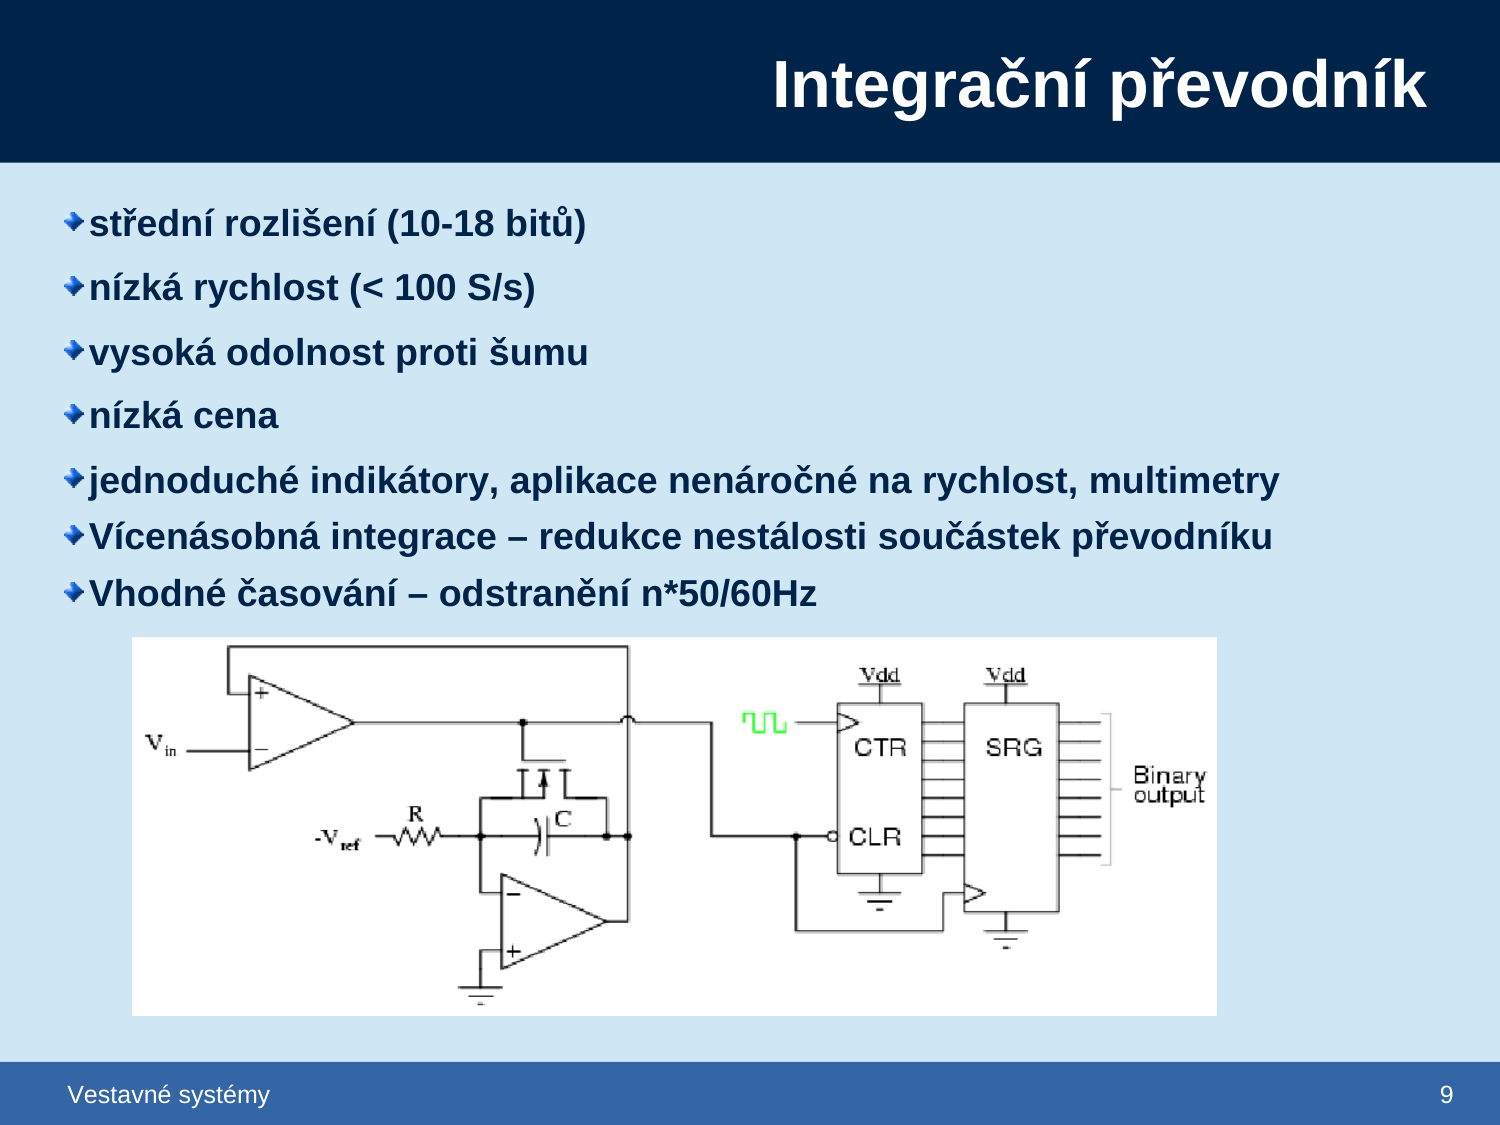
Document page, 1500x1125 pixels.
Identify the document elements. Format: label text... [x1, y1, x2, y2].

picture [132, 637, 1217, 1016]
title Integrační převodník [47, 0, 1443, 164]
list střední rozlišení (10-18 bitů) nízká rychlost (< 100 S/s) vysoká odolnost proti šumu nízká cena jednoduché indikátory, aplikace nenáročné na rychlost, multimetry Vícenásobná integrace – redukce nestálosti součástek převodníku Vhodné časování – odstranění n*50/60Hz [50, 187, 1450, 626]
